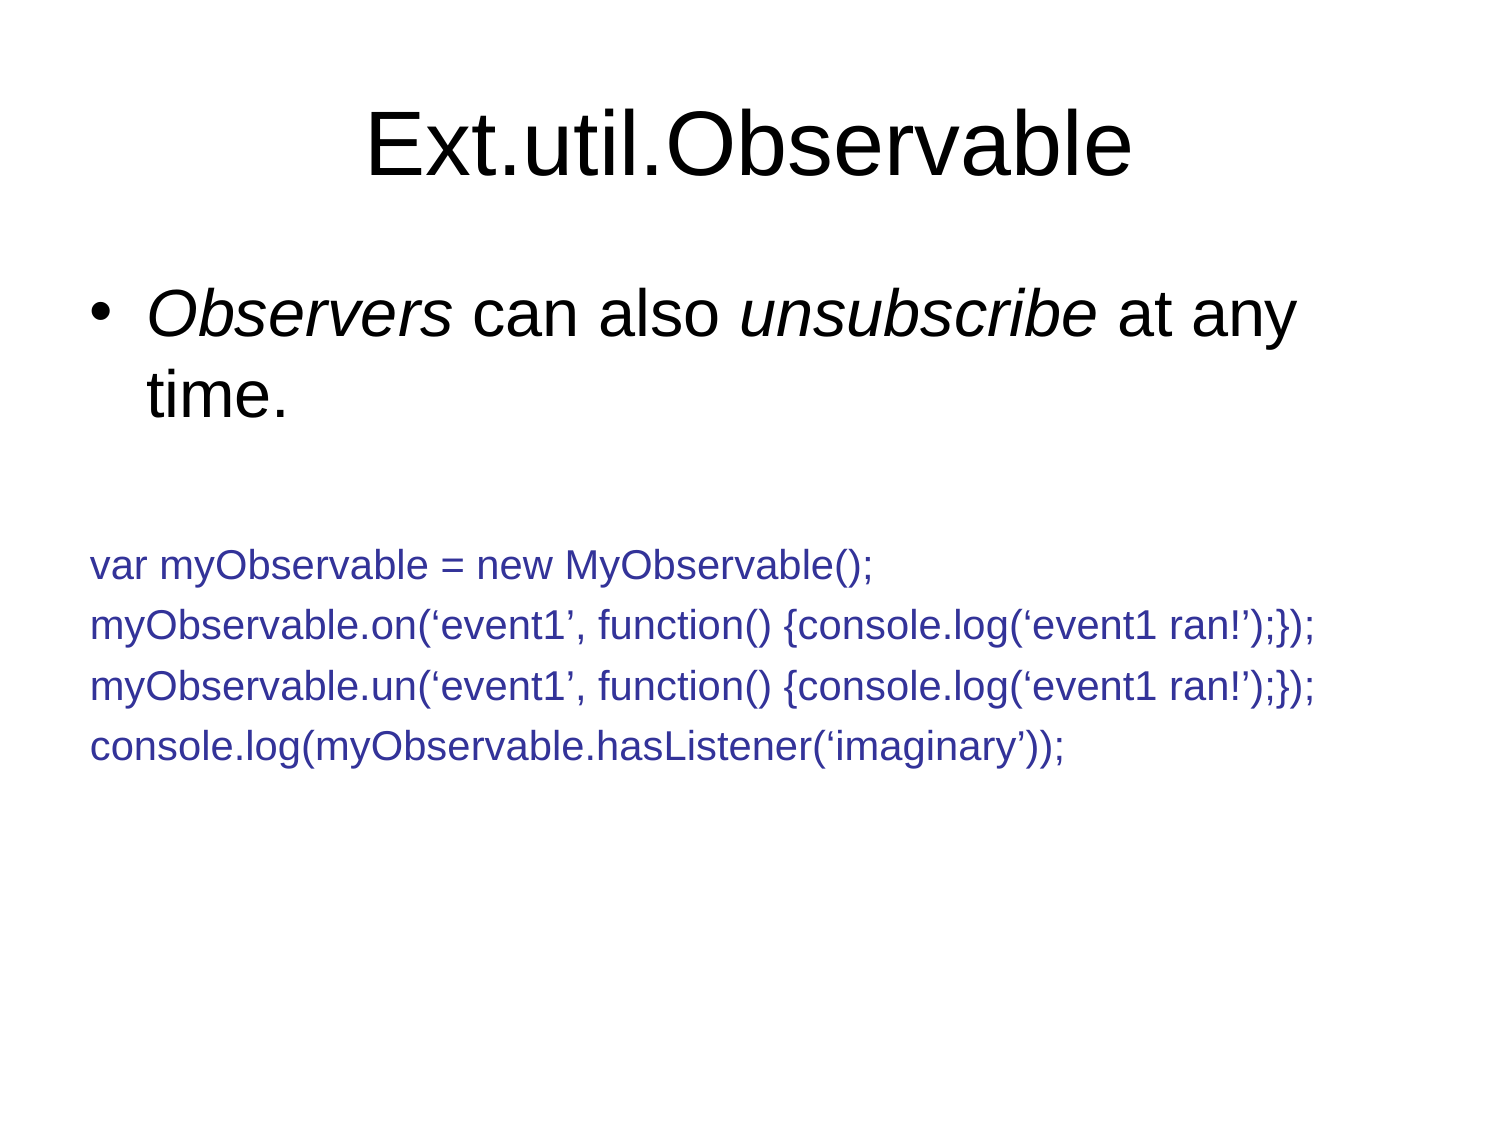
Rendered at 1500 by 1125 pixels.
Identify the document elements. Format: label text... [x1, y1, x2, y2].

title Ext.util.Observable [75, 45, 1426, 233]
list Observers can also unsubscribe at any time. var myObservable = new MyObservable(); myObservable.on(‘event1’, function() {console.log(‘event1 ran!’);}); myObservable.un(‘event1’, function() {console.log(‘event1 ran!’);}); console.log(myObservable.hasListener(‘imaginary’)); [75, 262, 1426, 1006]
